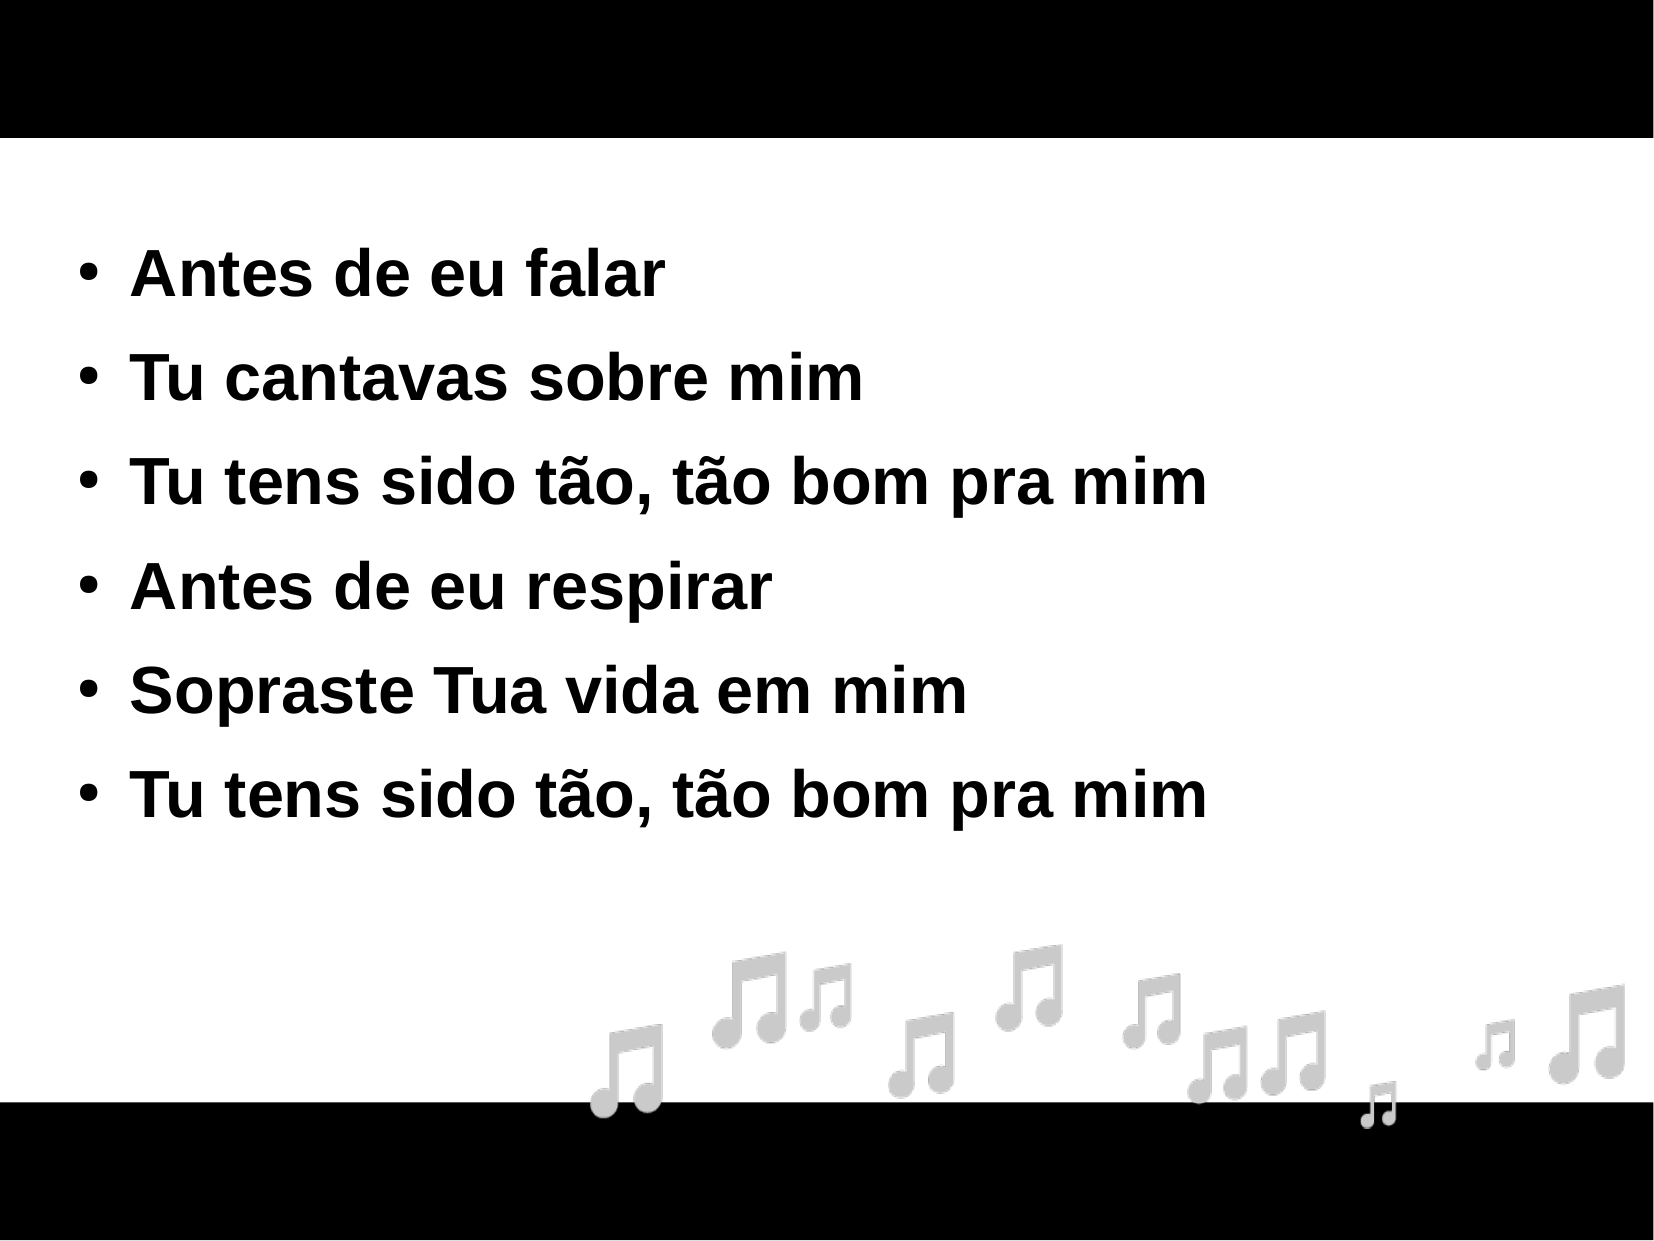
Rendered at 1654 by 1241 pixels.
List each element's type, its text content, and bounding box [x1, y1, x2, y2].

list Antes de eu falar Tu cantavas sobre mim Tu tens sido tão, tão bom pra mim Antes de eu respirar Sopraste Tua vida em mim Tu tens sido tão, tão bom pra mim [59, 236, 1595, 1024]
